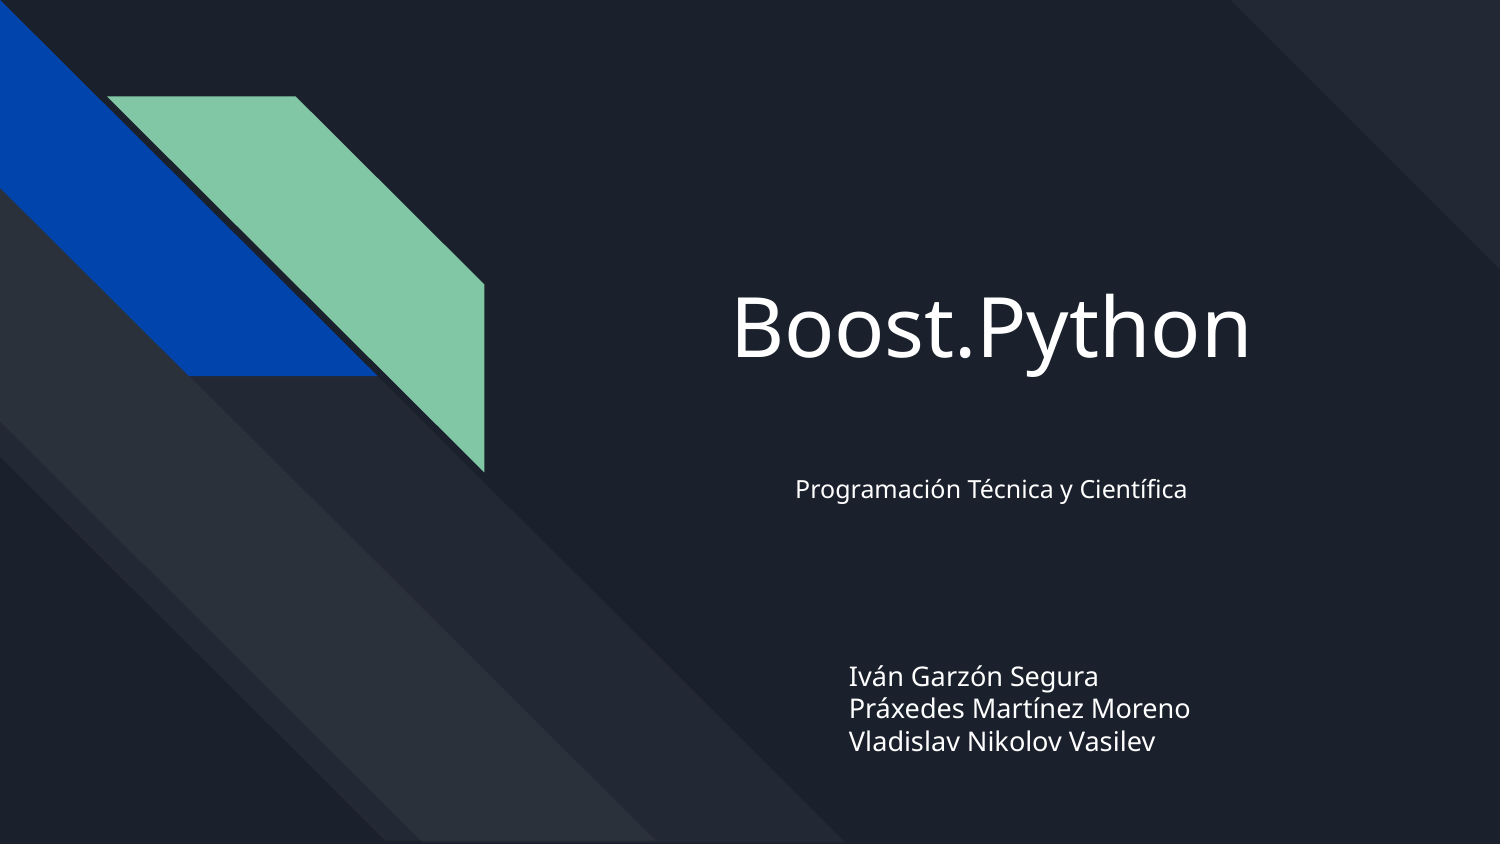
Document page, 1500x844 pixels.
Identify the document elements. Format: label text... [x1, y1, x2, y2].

title Boost.Python Programación Técnica y Científica [580, 258, 1404, 518]
subtitle Iván Garzón Segura Práxedes Martínez Moreno Vladislav Nikolov Vasilev [833, 643, 1404, 727]
